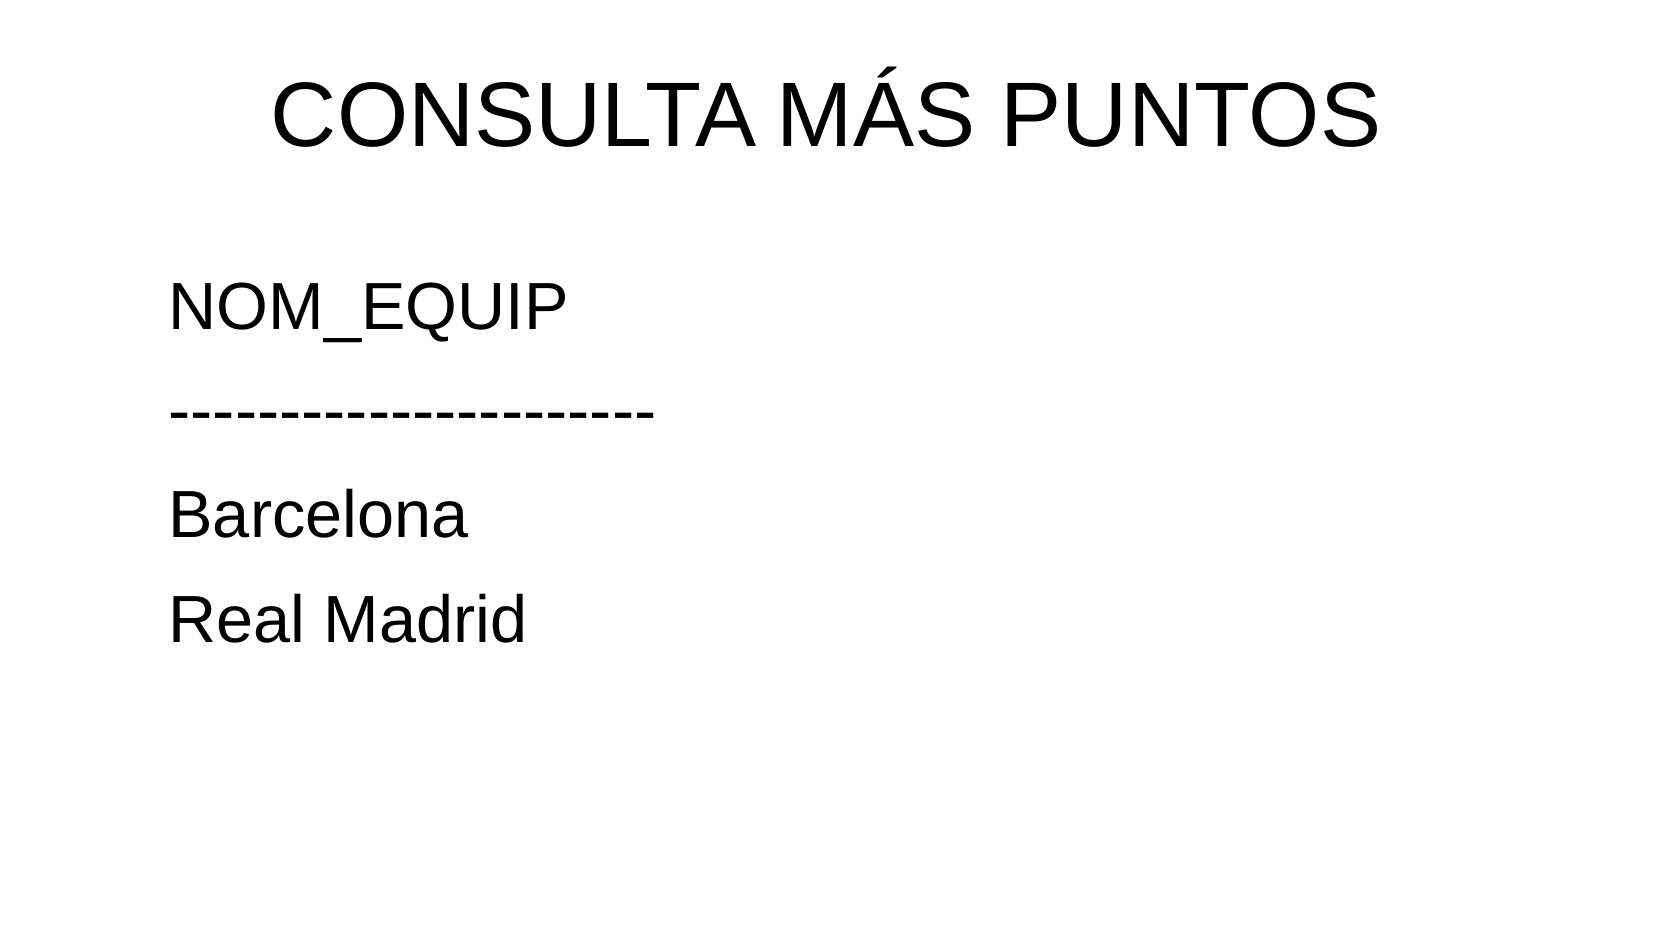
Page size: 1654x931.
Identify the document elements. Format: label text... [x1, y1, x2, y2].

title CONSULTA MÁS PUNTOS [82, 37, 1571, 193]
list NOM_EQUIP ---------------------- Barcelona Real Madrid [97, 268, 1586, 809]
